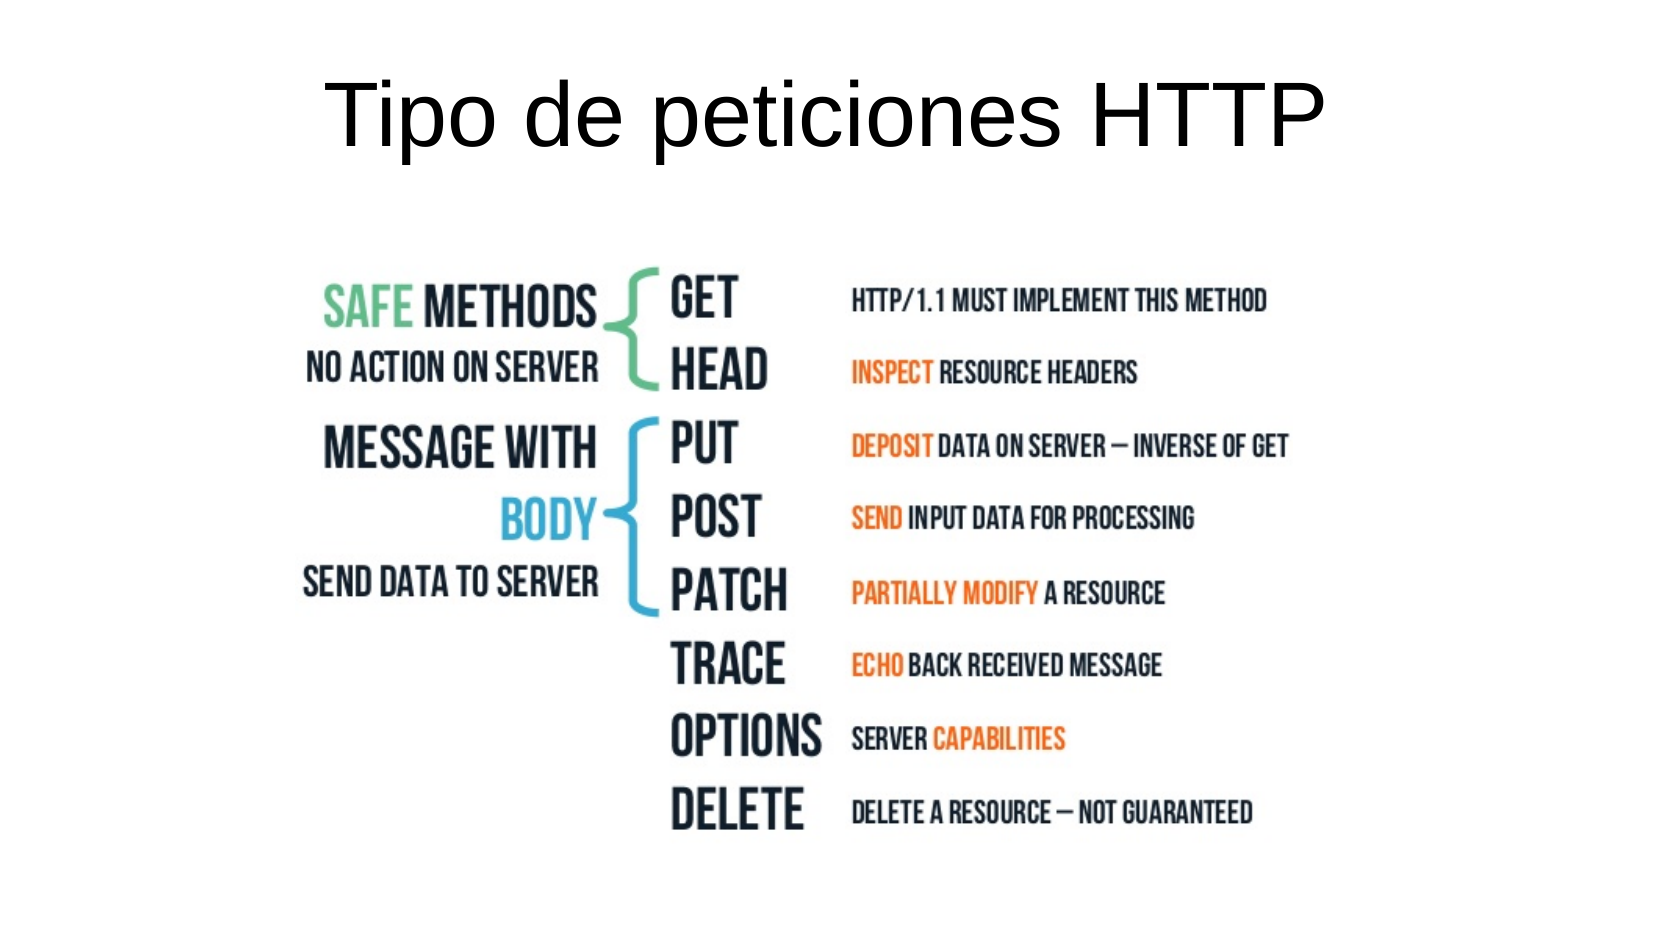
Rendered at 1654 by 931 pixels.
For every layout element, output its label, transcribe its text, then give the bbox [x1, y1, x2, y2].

title Tipo de peticiones HTTP [82, 37, 1571, 193]
picture [295, 166, 1293, 916]
